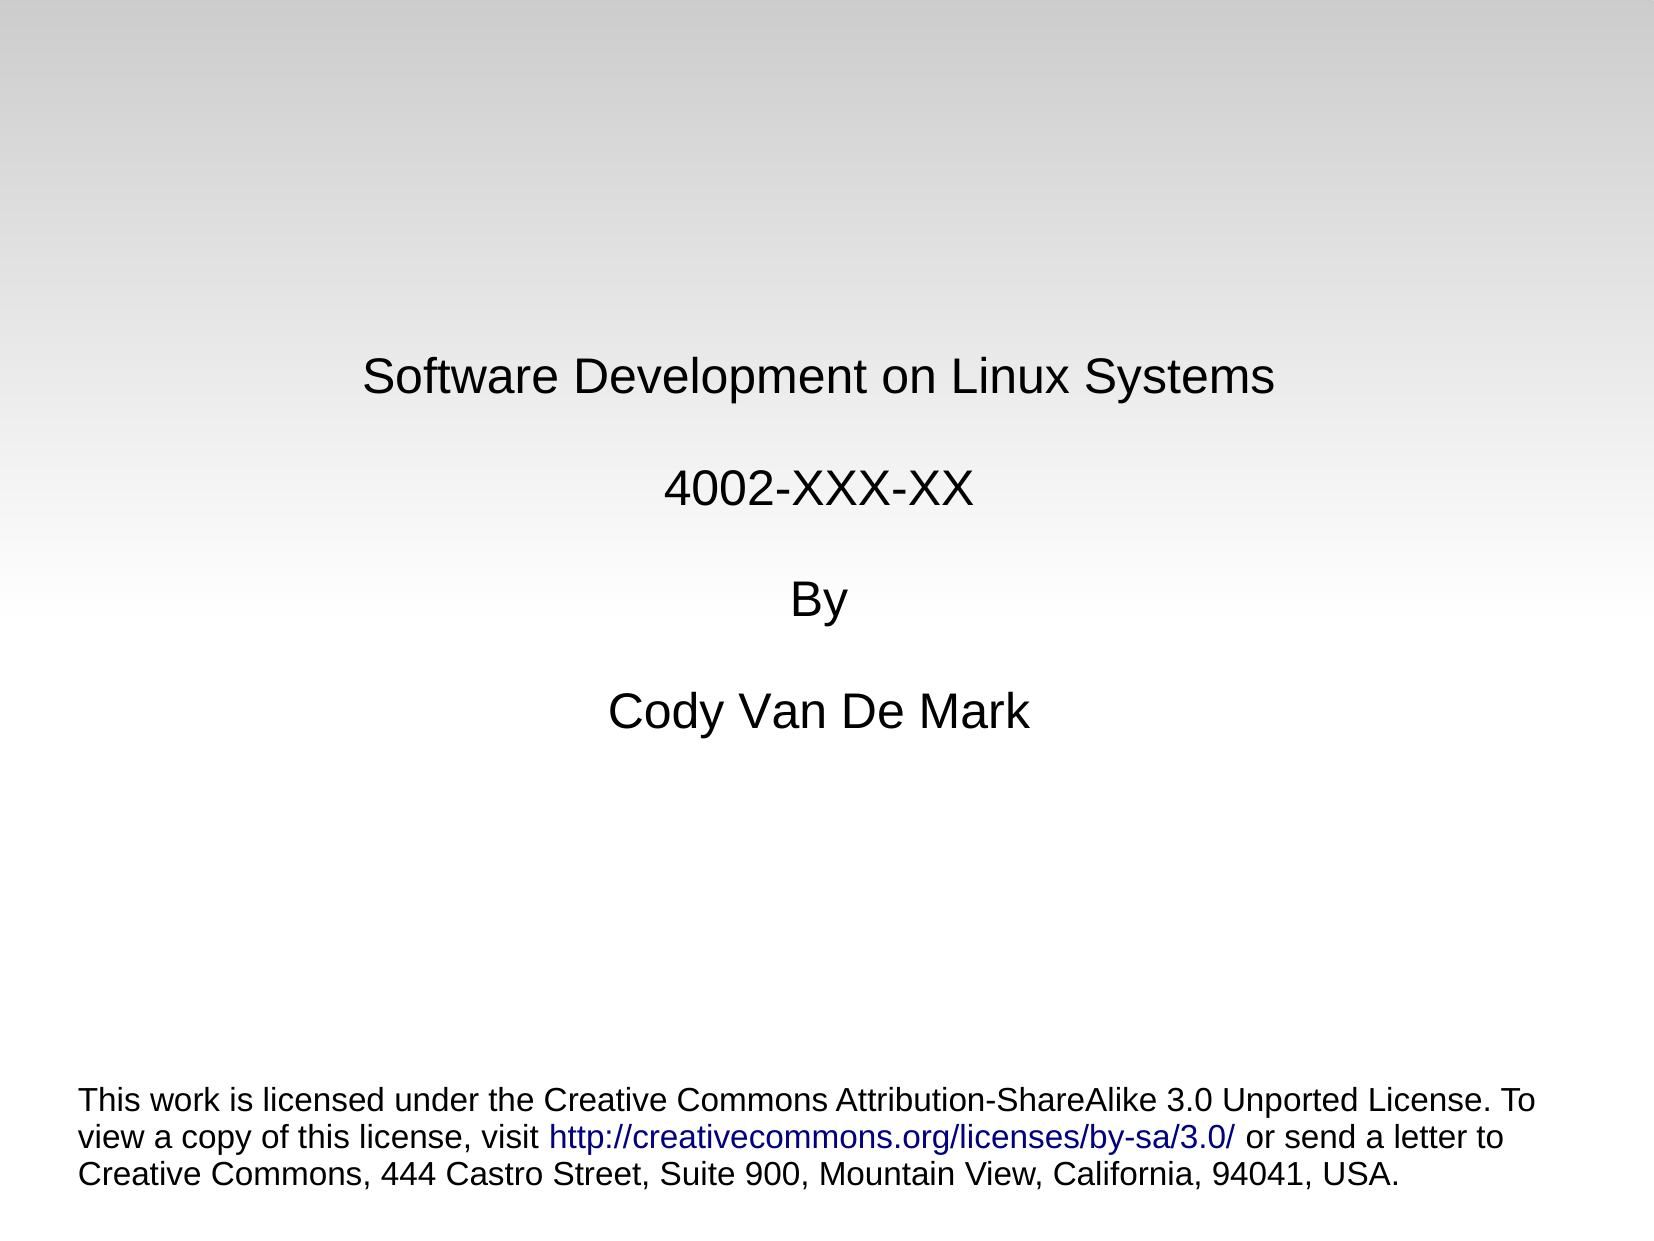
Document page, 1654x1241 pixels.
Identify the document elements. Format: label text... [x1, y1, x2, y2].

text_box This work is licensed under the Creative Commons Attribution-ShareAlike 3.0 Unported License. To view a copy of this license, visit http://creativecommons.org/licenses/by-sa/3.0/ or send a letter to Creative Commons, 444 Castro Street, Suite 900, Mountain View, California, 94041, USA. [63, 1074, 1601, 1201]
subtitle Software Development on Linux Systems 4002-XXX-XX By Cody Van De Mark [74, 134, 1564, 954]
